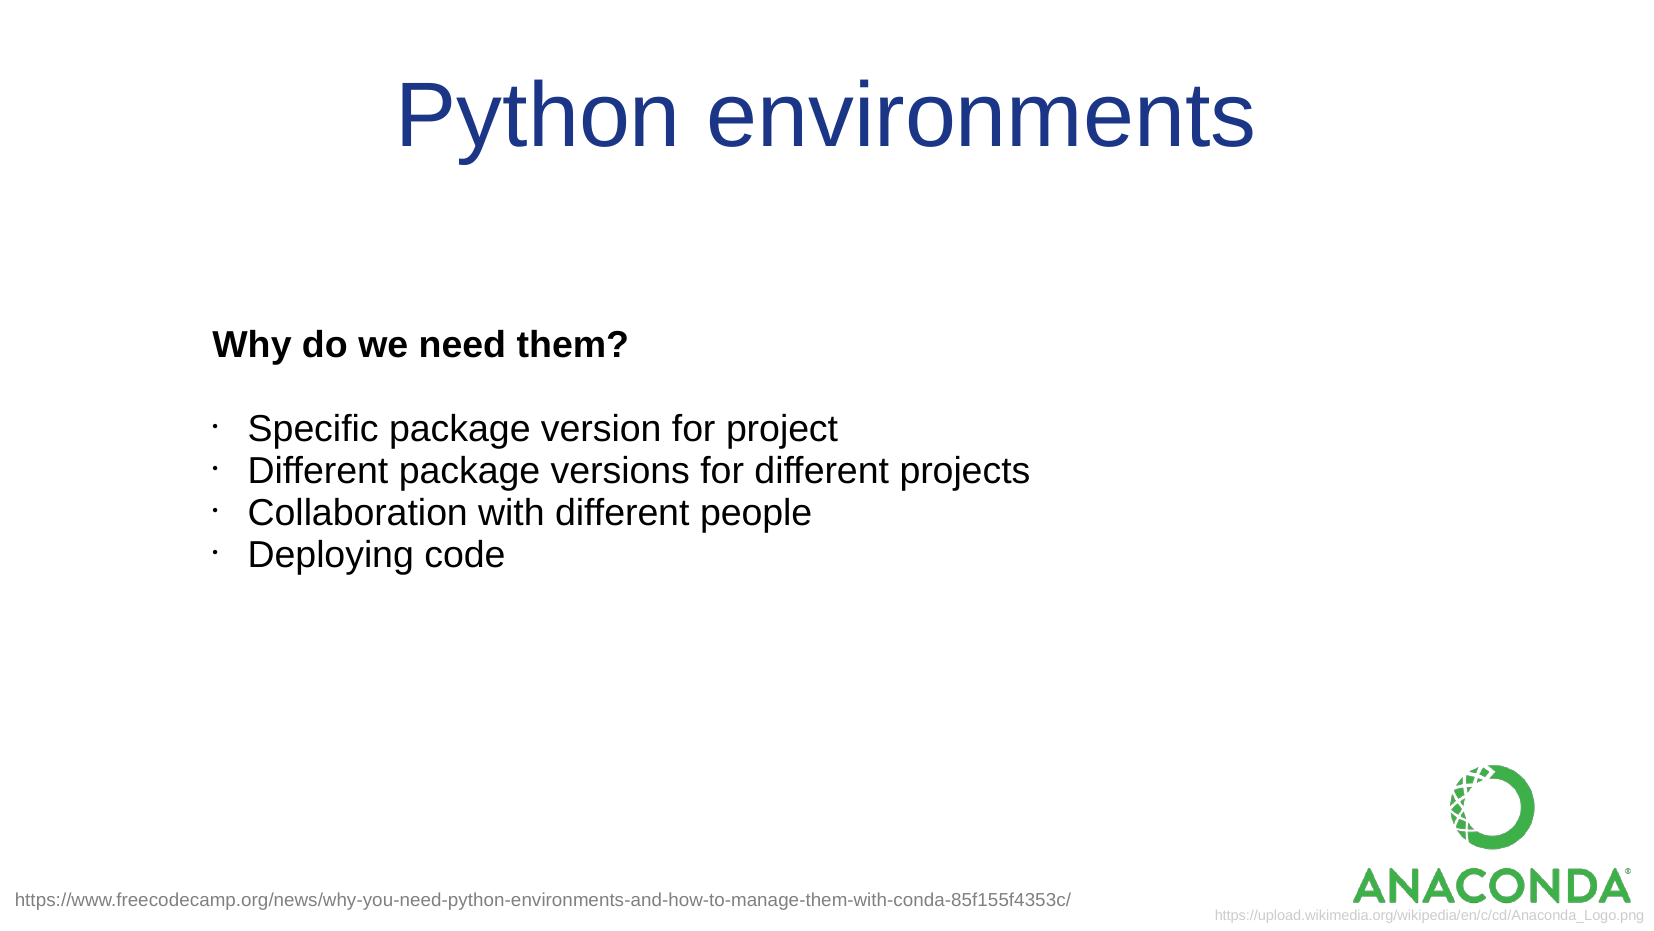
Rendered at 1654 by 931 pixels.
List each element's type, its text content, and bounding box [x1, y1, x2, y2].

picture [1350, 762, 1636, 882]
text_box Why do we need them? Specific package version for project Different package versions for different projects Collaboration with different people Deploying code [176, 180, 1654, 720]
text_box https://www.freecodecamp.org/news/why-you-need-python-environments-and-how-to-manage-them-with-conda-85f155f4353c/ [0, 882, 1651, 931]
title Python environments [82, 37, 1571, 193]
